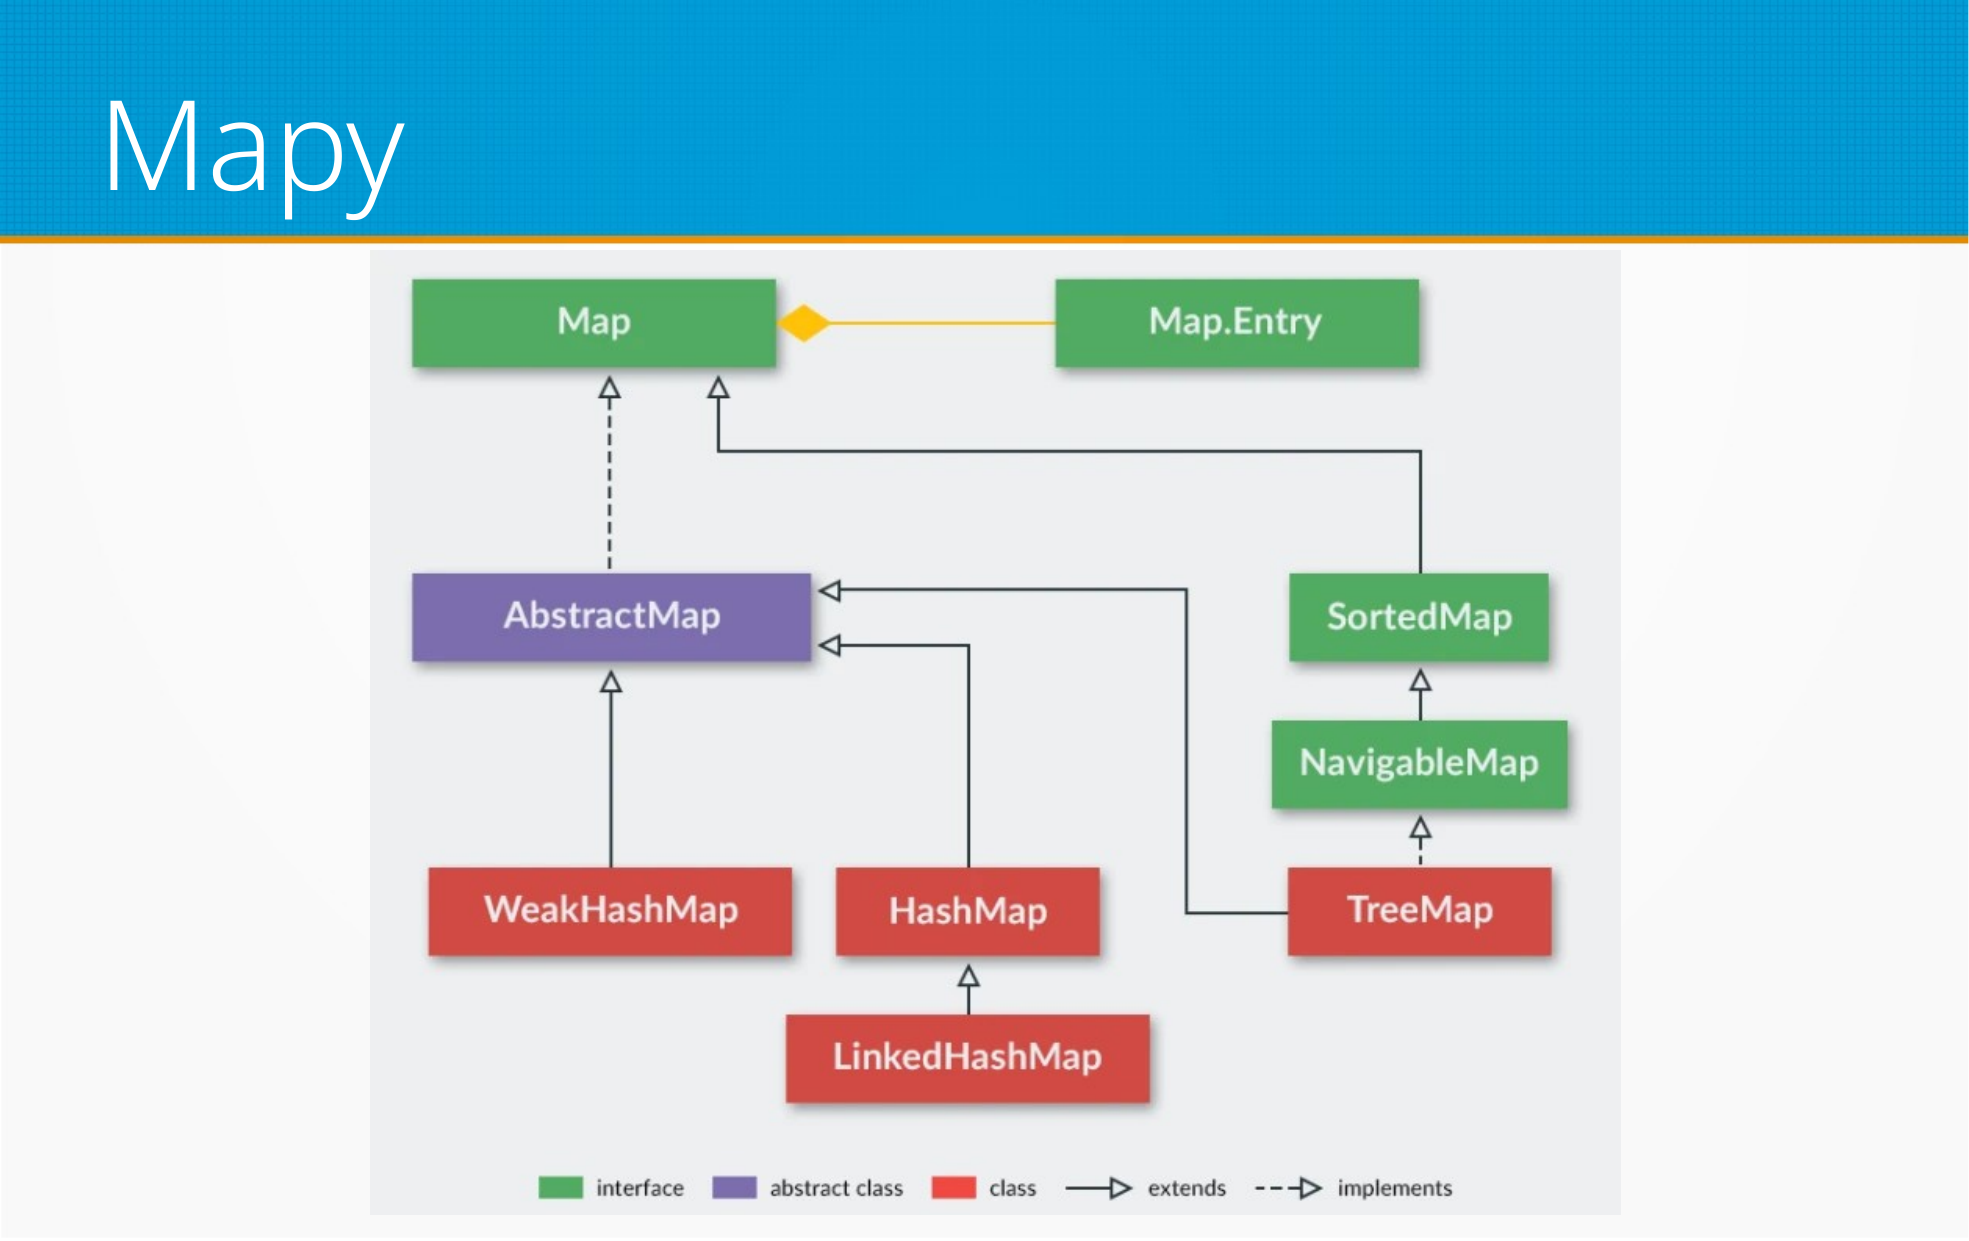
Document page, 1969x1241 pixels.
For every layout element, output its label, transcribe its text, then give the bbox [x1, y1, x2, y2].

picture [0, 233, 1969, 1241]
title Mapy [98, 19, 1870, 227]
